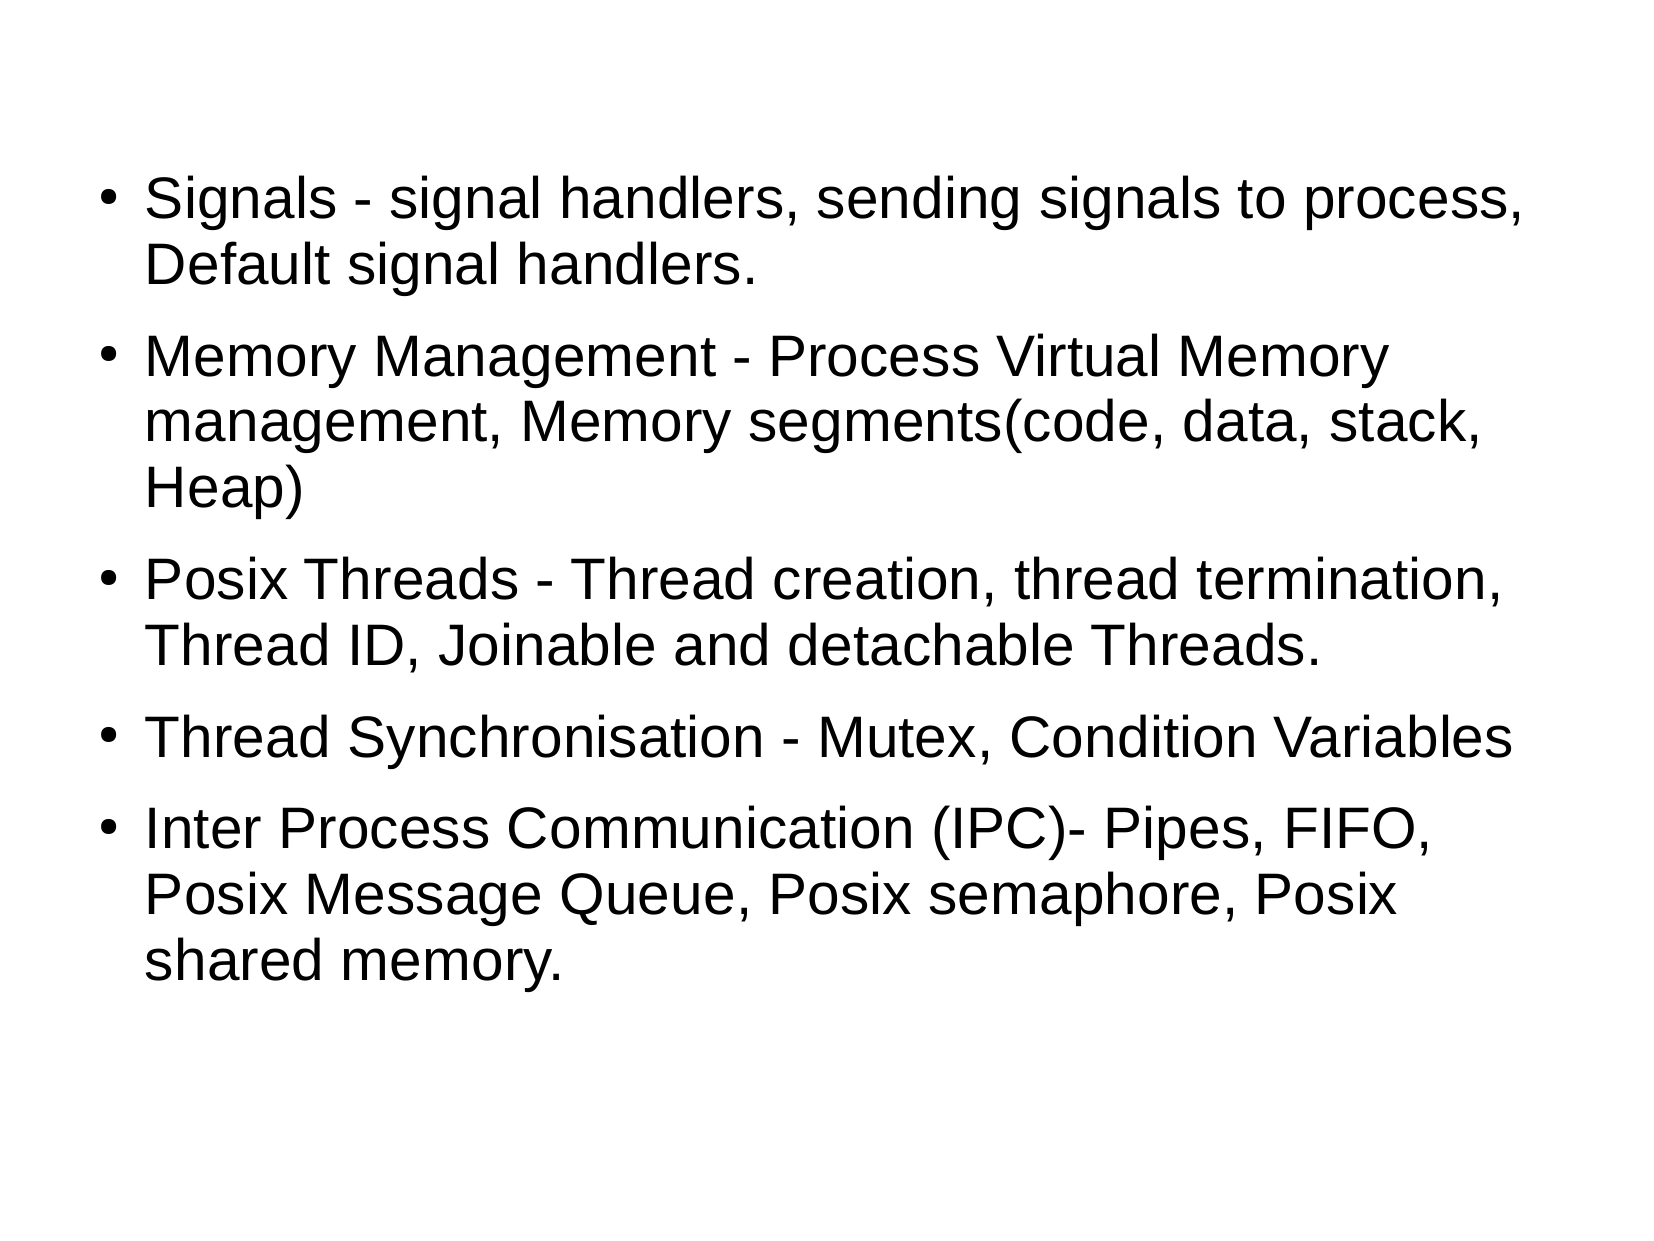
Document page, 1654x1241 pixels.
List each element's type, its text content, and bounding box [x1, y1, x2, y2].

list Signals - signal handlers, sending signals to process, Default signal handlers. Memory Management - Process Virtual Memory management, Memory segments(code, data, stack, Heap) Posix Threads - Thread creation, thread termination, Thread ID, Joinable and detachable Threads. Thread Synchronisation - Mutex, Condition Variables Inter Process Communication (IPC)- Pipes, FIFO, Posix Message Queue, Posix semaphore, Posix shared memory. [82, 165, 1571, 1010]
